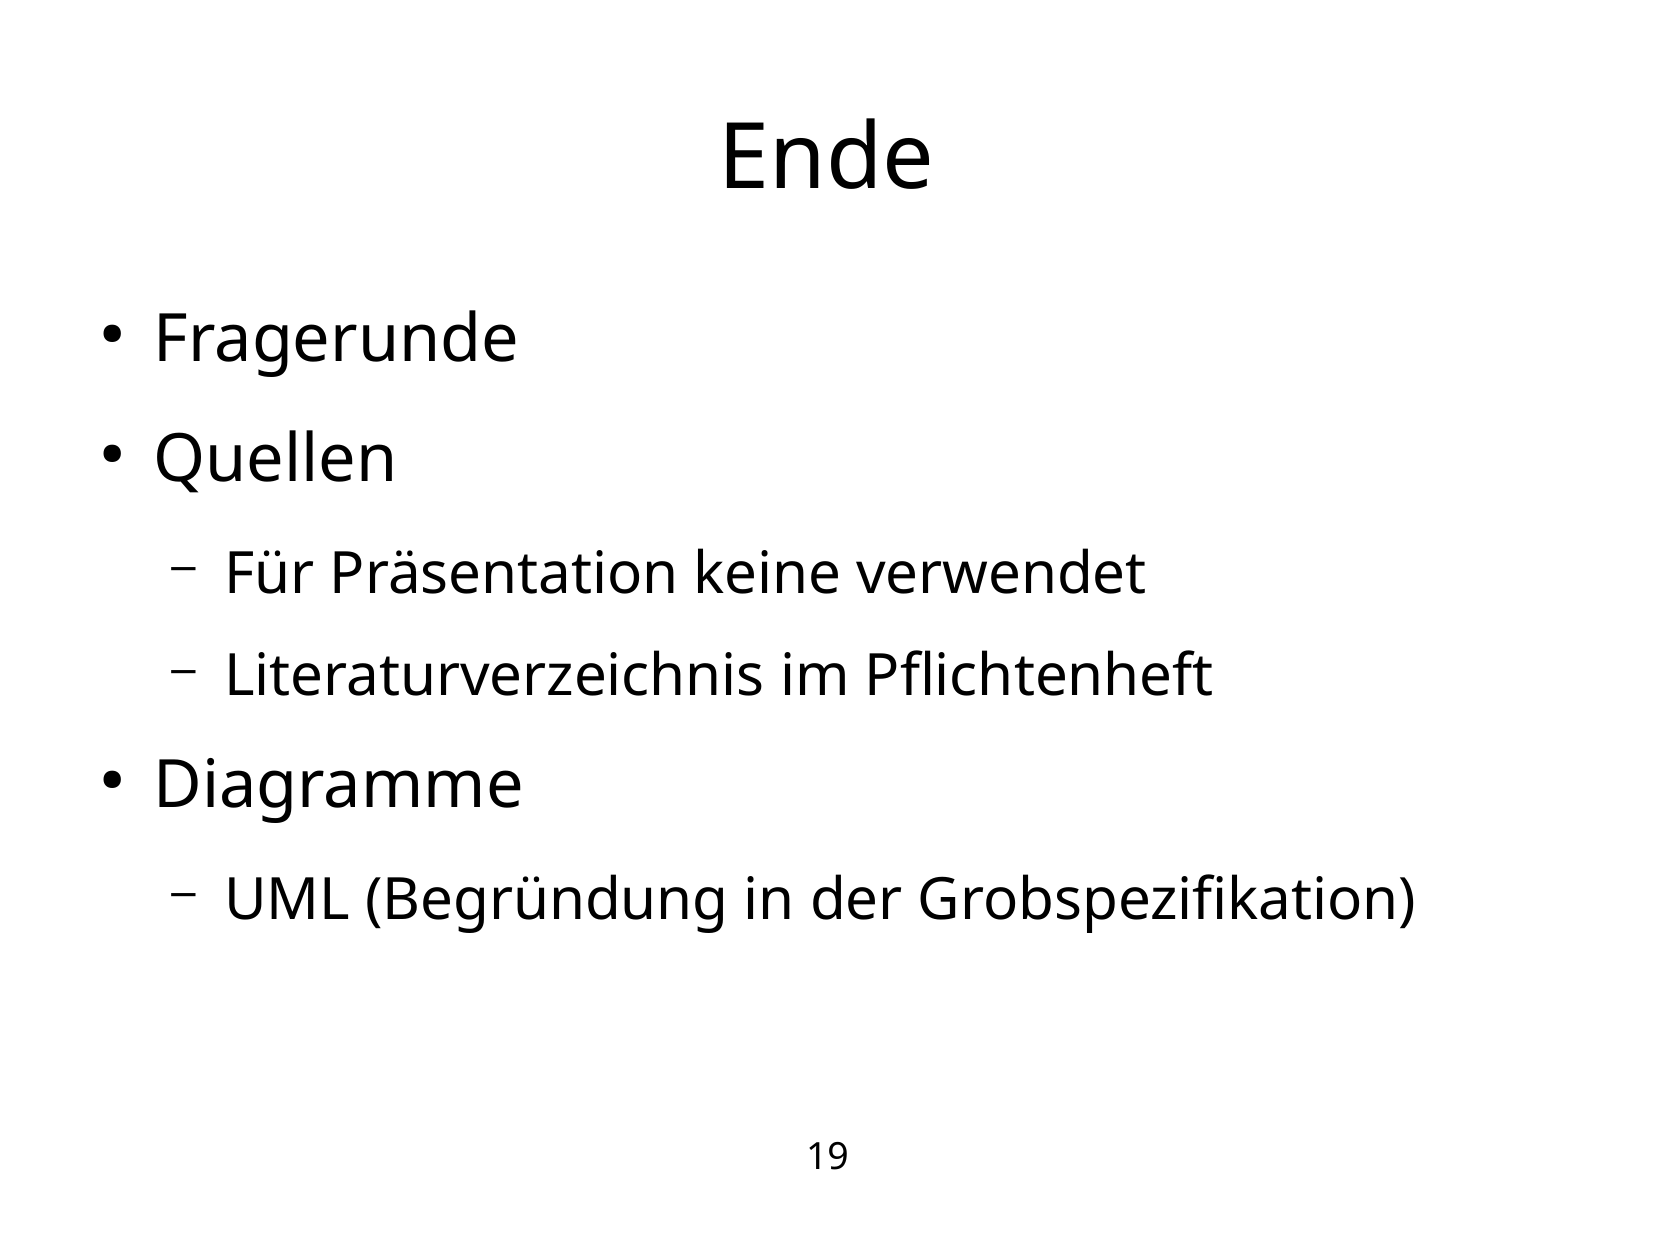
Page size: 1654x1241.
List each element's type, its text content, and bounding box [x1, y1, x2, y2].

list Fragerunde Quellen Für Präsentation keine verwendet Literaturverzeichnis im Pflichtenheft Diagramme UML (Begründung in der Grobspezifikation) [82, 290, 1571, 1010]
title Ende [82, 49, 1571, 257]
